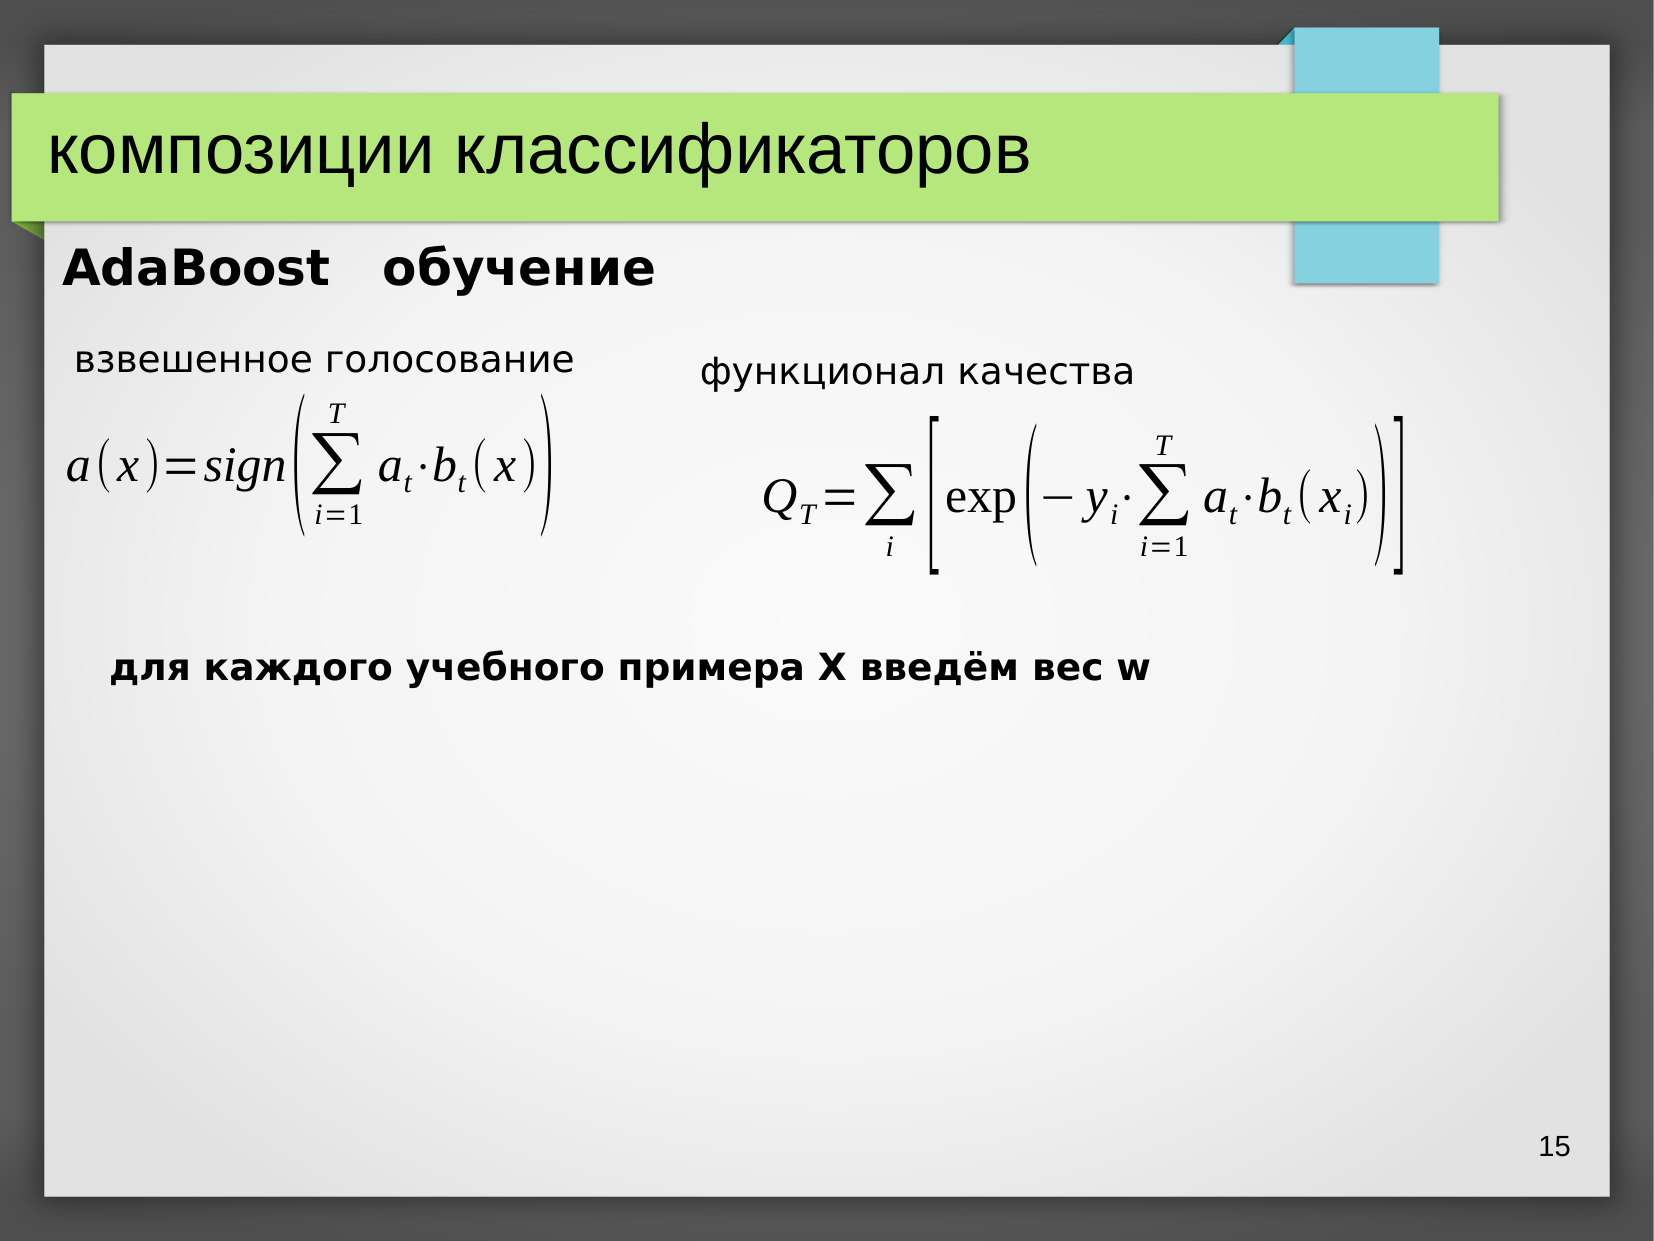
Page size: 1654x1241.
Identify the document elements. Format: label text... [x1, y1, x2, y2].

chart [755, 413, 1413, 578]
text_box взвешенное голосование [59, 330, 686, 413]
text_box функционал качества [685, 342, 1583, 414]
title композиции классификаторов [47, 109, 1501, 189]
chart [59, 413, 562, 539]
text_box AdaBoost обучение [47, 231, 768, 305]
text_box для каждого учебного примера X введём вес w [94, 637, 1241, 697]
picture [0, 0, 1654, 1241]
